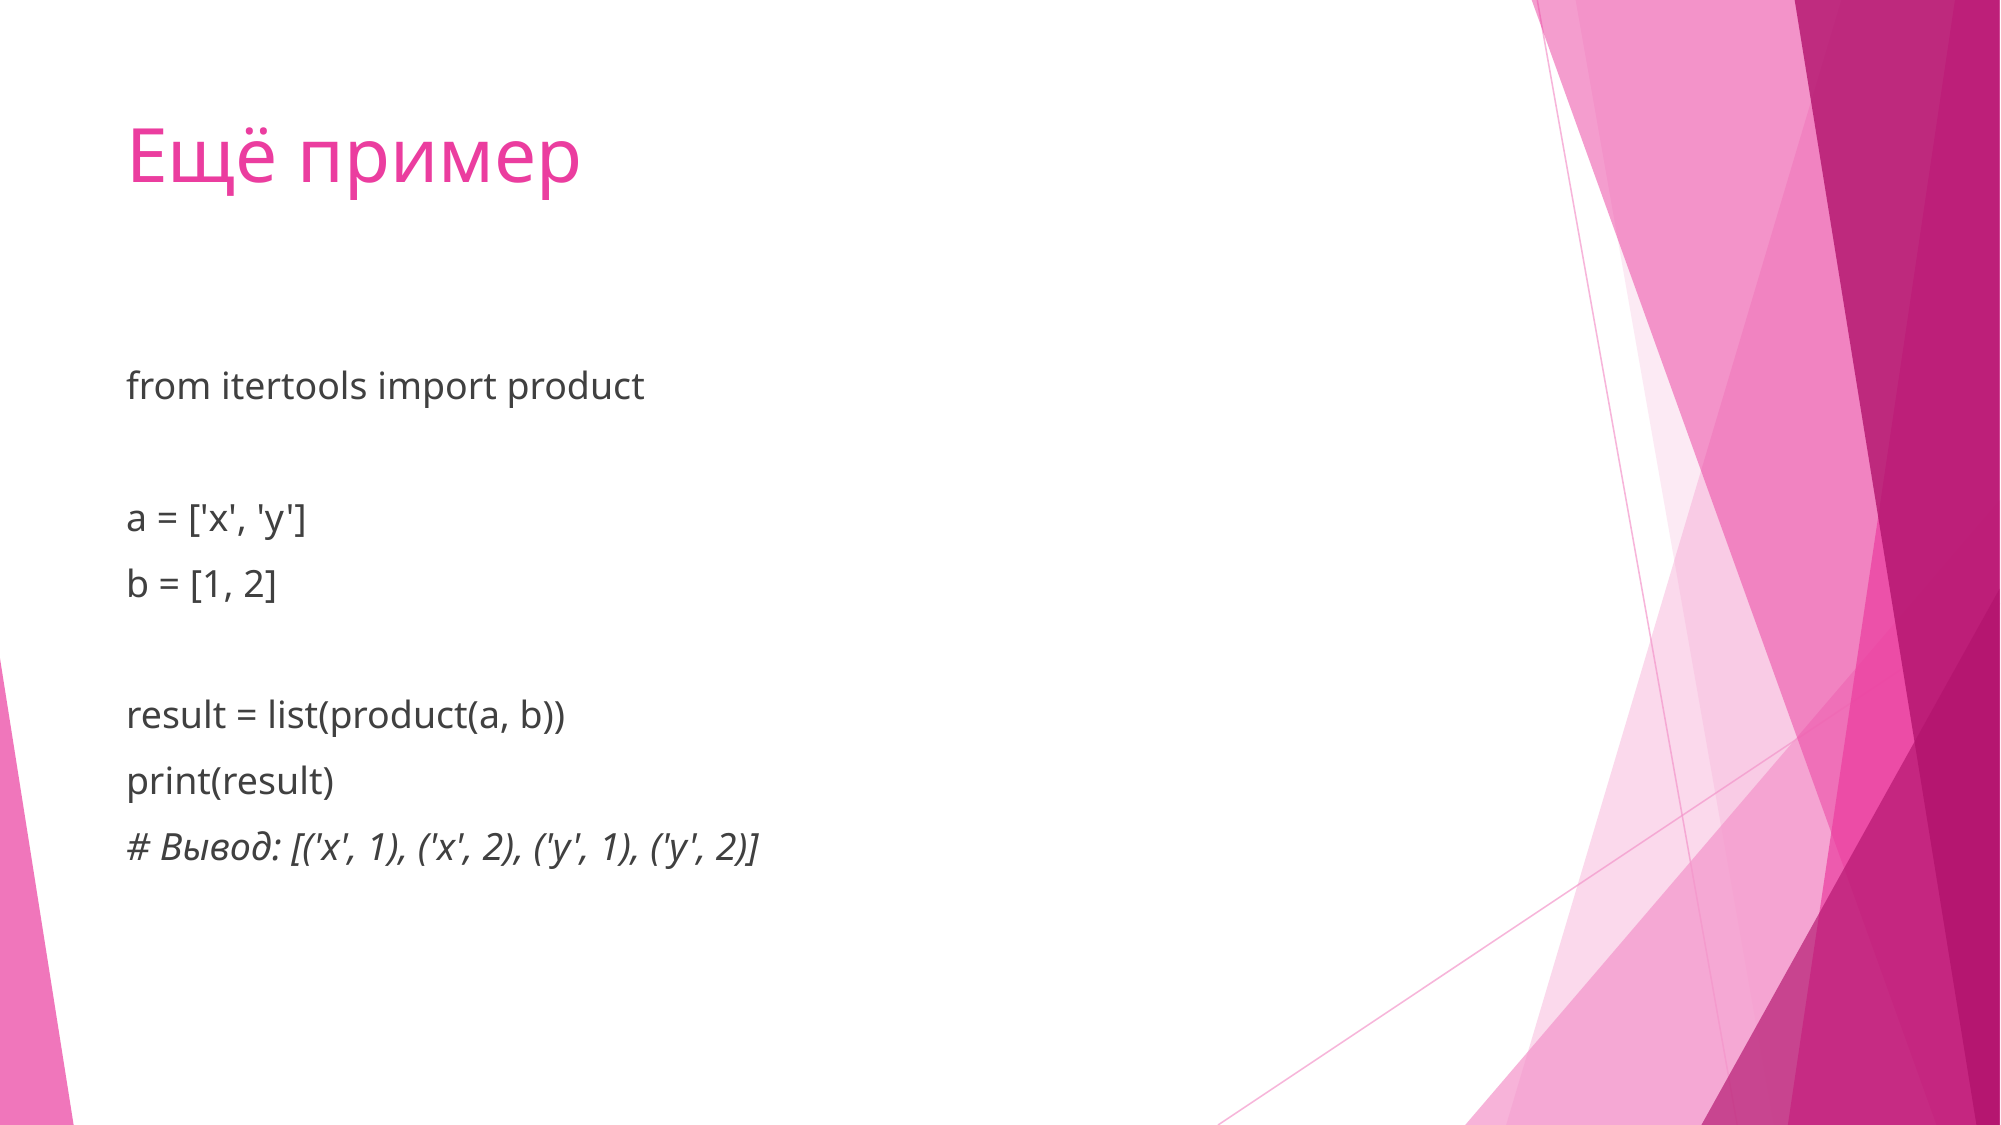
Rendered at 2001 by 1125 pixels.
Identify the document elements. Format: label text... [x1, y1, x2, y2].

list from itertools import product a = ['x', 'y'] b = [1, 2] result = list(product(a, b)) print(result) # Вывод: [('x', 1), ('x', 2), ('y', 1), ('y', 2)] [111, 354, 1522, 992]
title Ещё пример [111, 99, 1522, 317]
